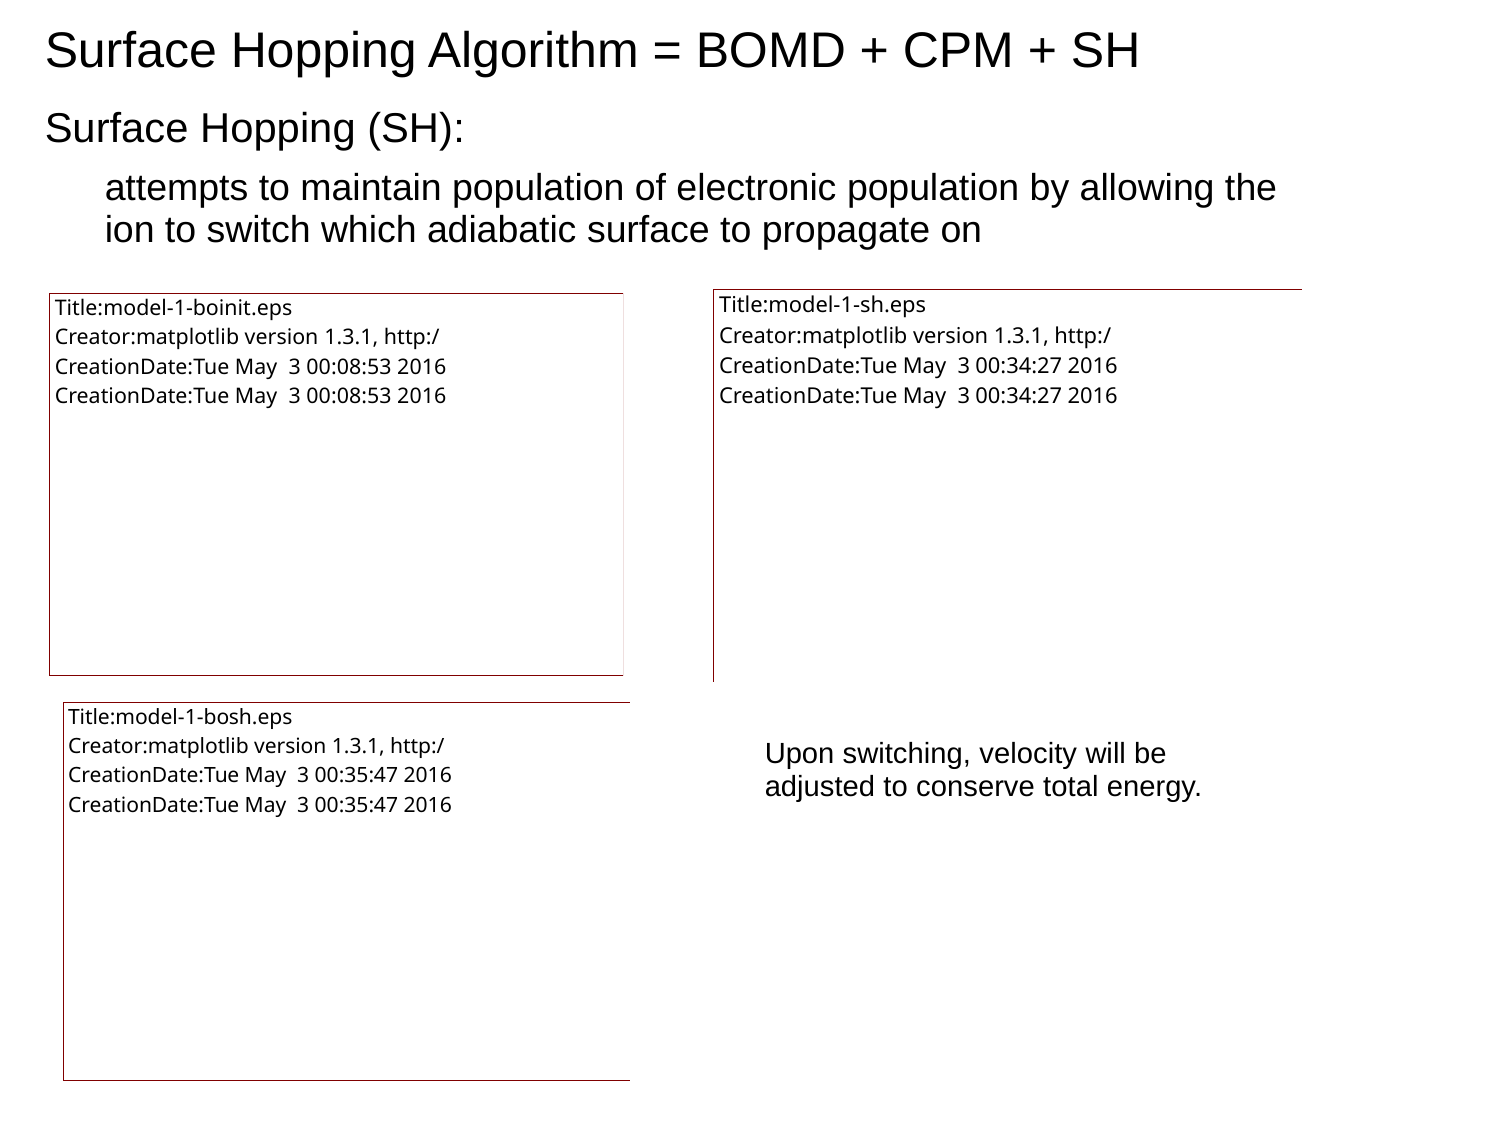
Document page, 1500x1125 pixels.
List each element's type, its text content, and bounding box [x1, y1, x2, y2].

text_box Surface Hopping Algorithm = BOMD + CPM + SH [30, 15, 1486, 87]
picture [61, 701, 631, 1081]
text_box attempts to maintain population of electronic population by allowing the ion to switch which adiabatic surface to propagate on [90, 159, 1351, 259]
picture [712, 288, 1302, 682]
text_box Surface Hopping (SH): [30, 97, 1486, 160]
text_box Upon switching, velocity will be adjusted to conserve total energy. [750, 729, 1276, 811]
picture [47, 291, 624, 676]
